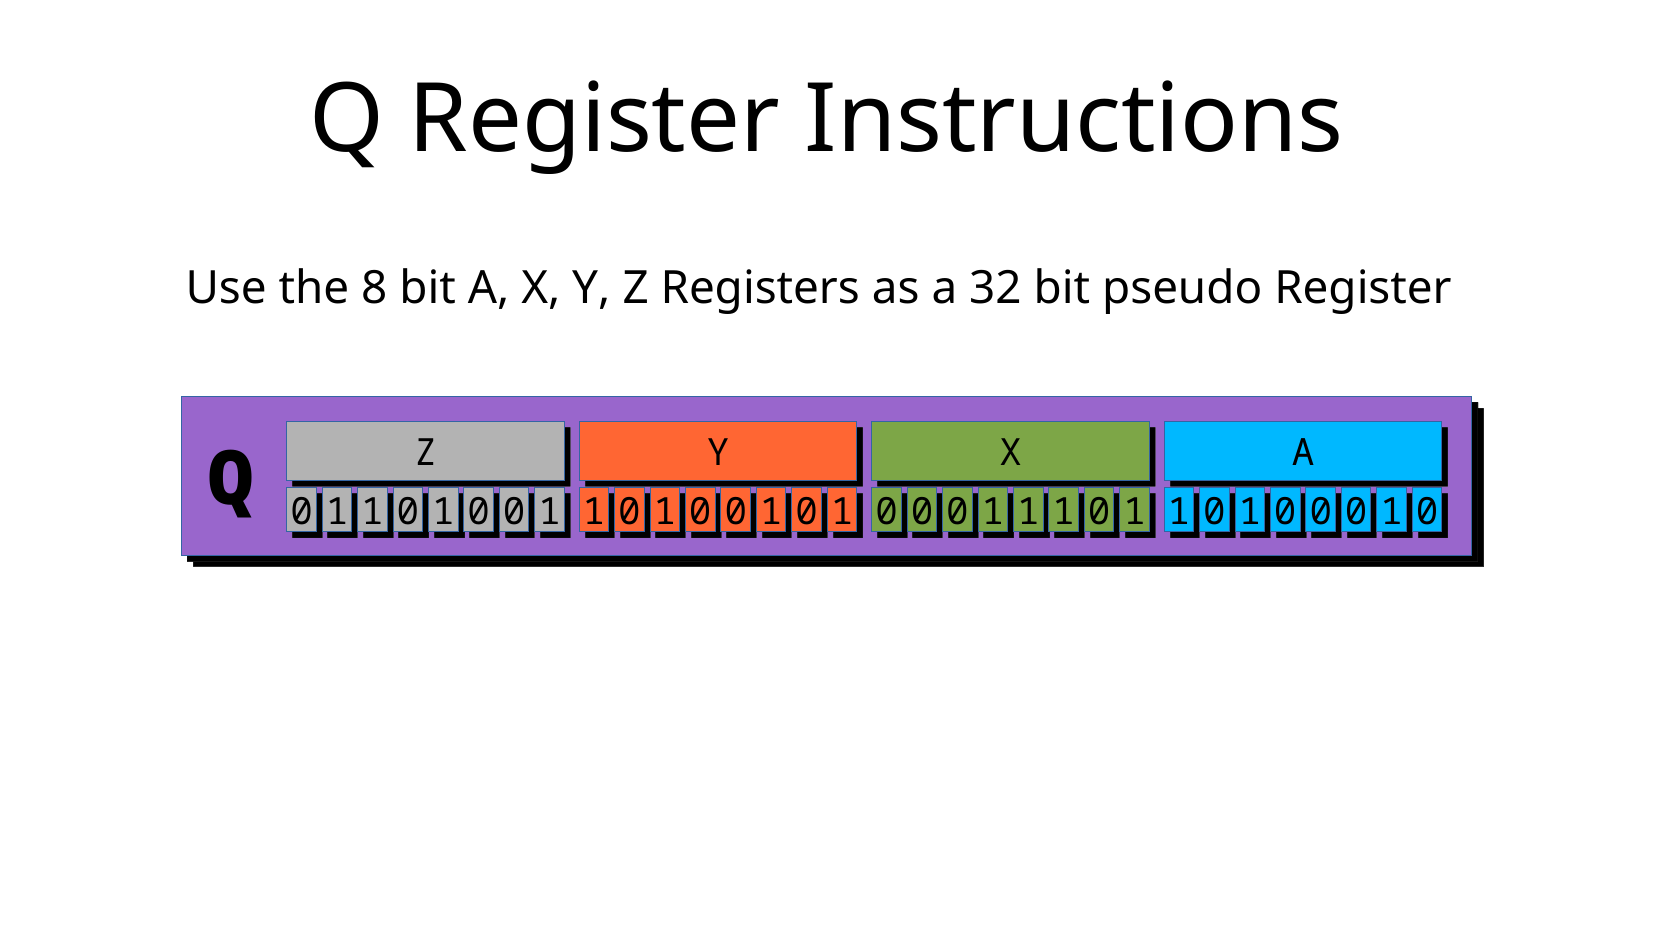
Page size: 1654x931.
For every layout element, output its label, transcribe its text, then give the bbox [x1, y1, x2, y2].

text_box 1 [1235, 487, 1265, 532]
text_box 0 [1305, 487, 1336, 532]
text_box 1 [650, 487, 680, 532]
text_box 1 [827, 487, 857, 532]
text_box Q [181, 396, 1472, 556]
text_box Z [286, 421, 565, 481]
text_box 1 [322, 487, 352, 532]
text_box 0 [463, 487, 494, 532]
text_box 1 [1164, 487, 1194, 532]
text_box 0 [1084, 487, 1114, 532]
text_box 1 [357, 487, 388, 532]
text_box 0 [1270, 487, 1301, 532]
text_box 0 [907, 487, 937, 532]
text_box 1 [534, 487, 565, 532]
text_box X [871, 421, 1150, 481]
text_box 0 [685, 487, 716, 532]
text_box 1 [978, 487, 1008, 532]
text_box 1 [1376, 487, 1407, 532]
text_box 0 [720, 487, 751, 532]
text_box 0 [1412, 487, 1442, 532]
text_box 0 [614, 487, 645, 532]
text_box 1 [1013, 487, 1044, 532]
text_box 0 [942, 487, 973, 532]
text_box Y [579, 421, 857, 481]
text_box 0 [1341, 487, 1371, 532]
text_box 0 [286, 487, 317, 532]
text_box 0 [1199, 487, 1230, 532]
text_box 0 [871, 487, 902, 532]
text_box 0 [393, 487, 423, 532]
text_box Use the 8 bit A, X, Y, Z Registers as a 32 bit pseudo Register [185, 254, 1466, 380]
title Q Register Instructions [82, 37, 1571, 193]
text_box 0 [499, 487, 529, 532]
text_box 1 [756, 487, 786, 532]
text_box 1 [428, 487, 459, 532]
text_box A [1164, 421, 1442, 481]
text_box 0 [791, 487, 822, 532]
text_box 1 [1048, 487, 1079, 532]
text_box 1 [579, 487, 609, 532]
text_box 1 [1119, 487, 1150, 532]
